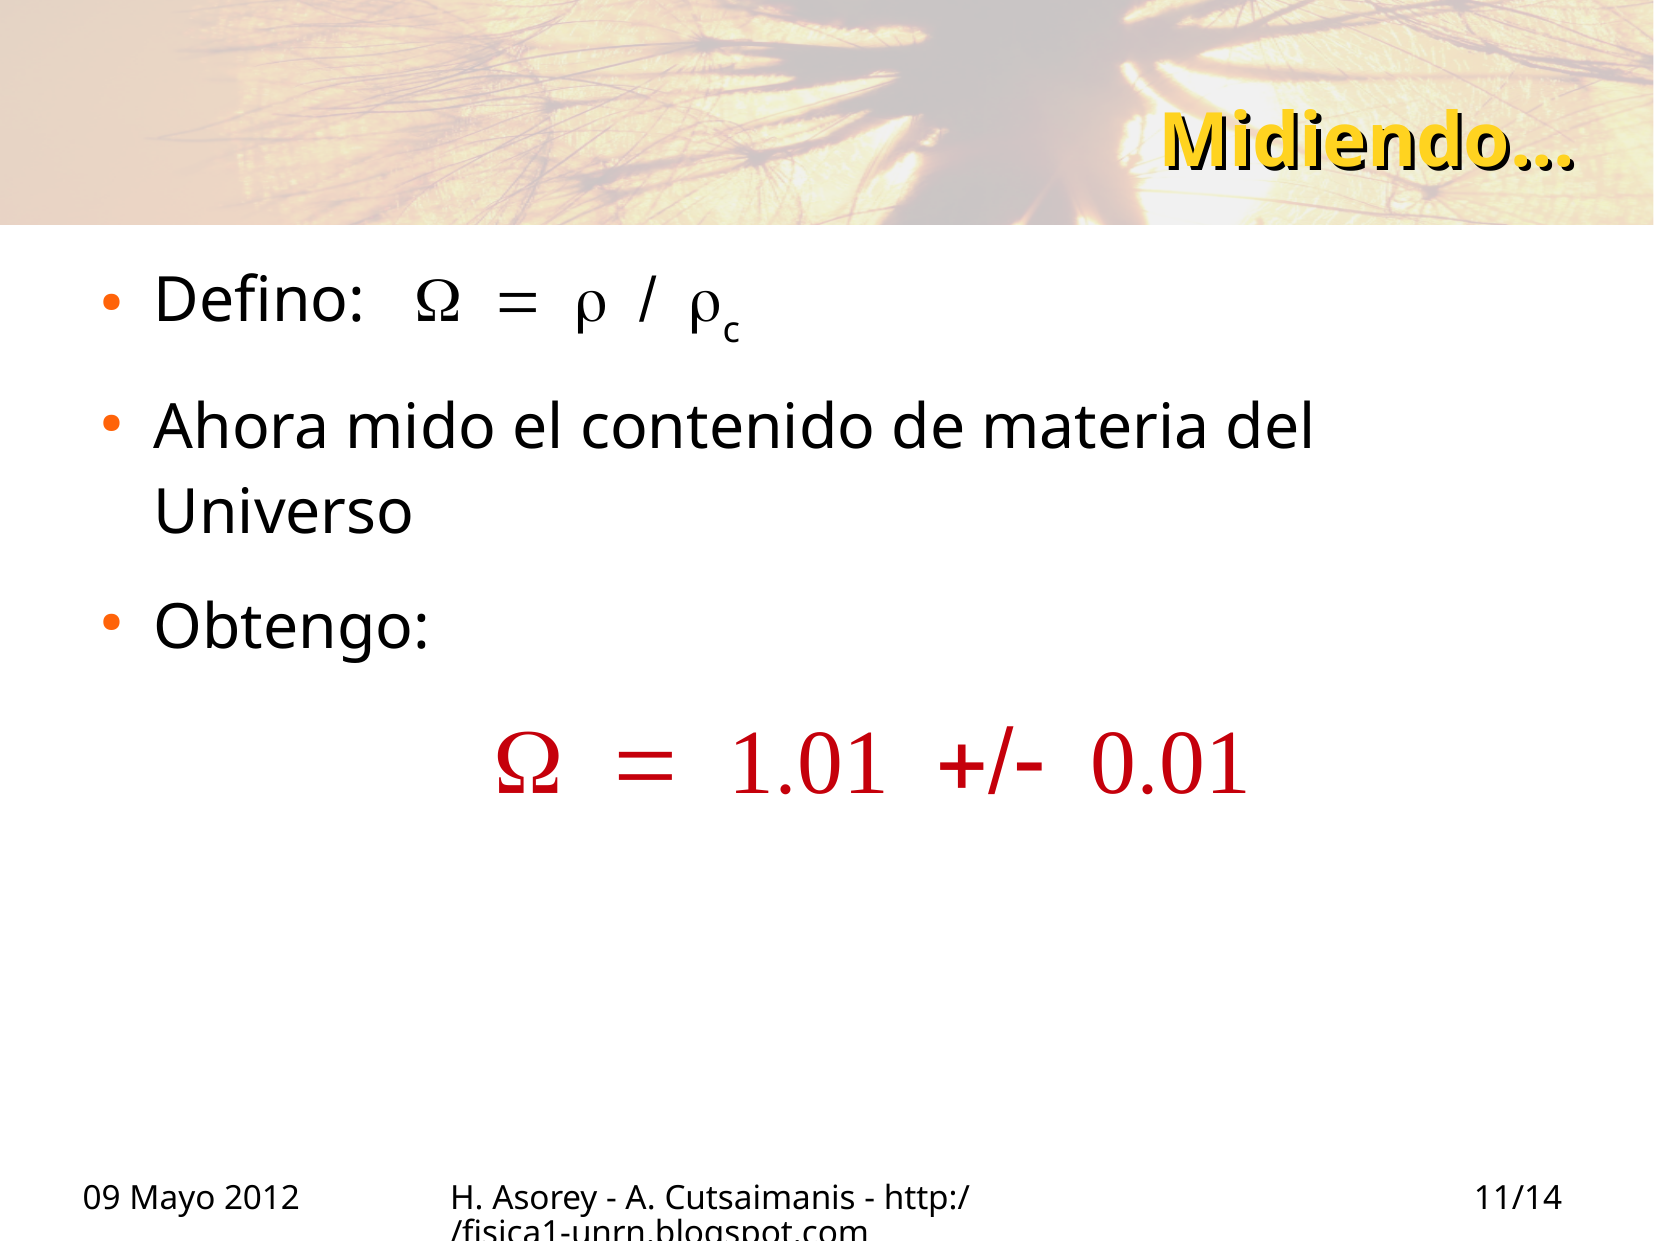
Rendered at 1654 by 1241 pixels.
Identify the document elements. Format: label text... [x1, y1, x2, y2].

list Defino: W = r / rc Ahora mido el contenido de materia del Universo Obtengo: W = 1.01 +/- 0.01 [82, 255, 1571, 975]
title Midiendo... [86, 49, 1576, 226]
picture [0, 0, 1654, 225]
